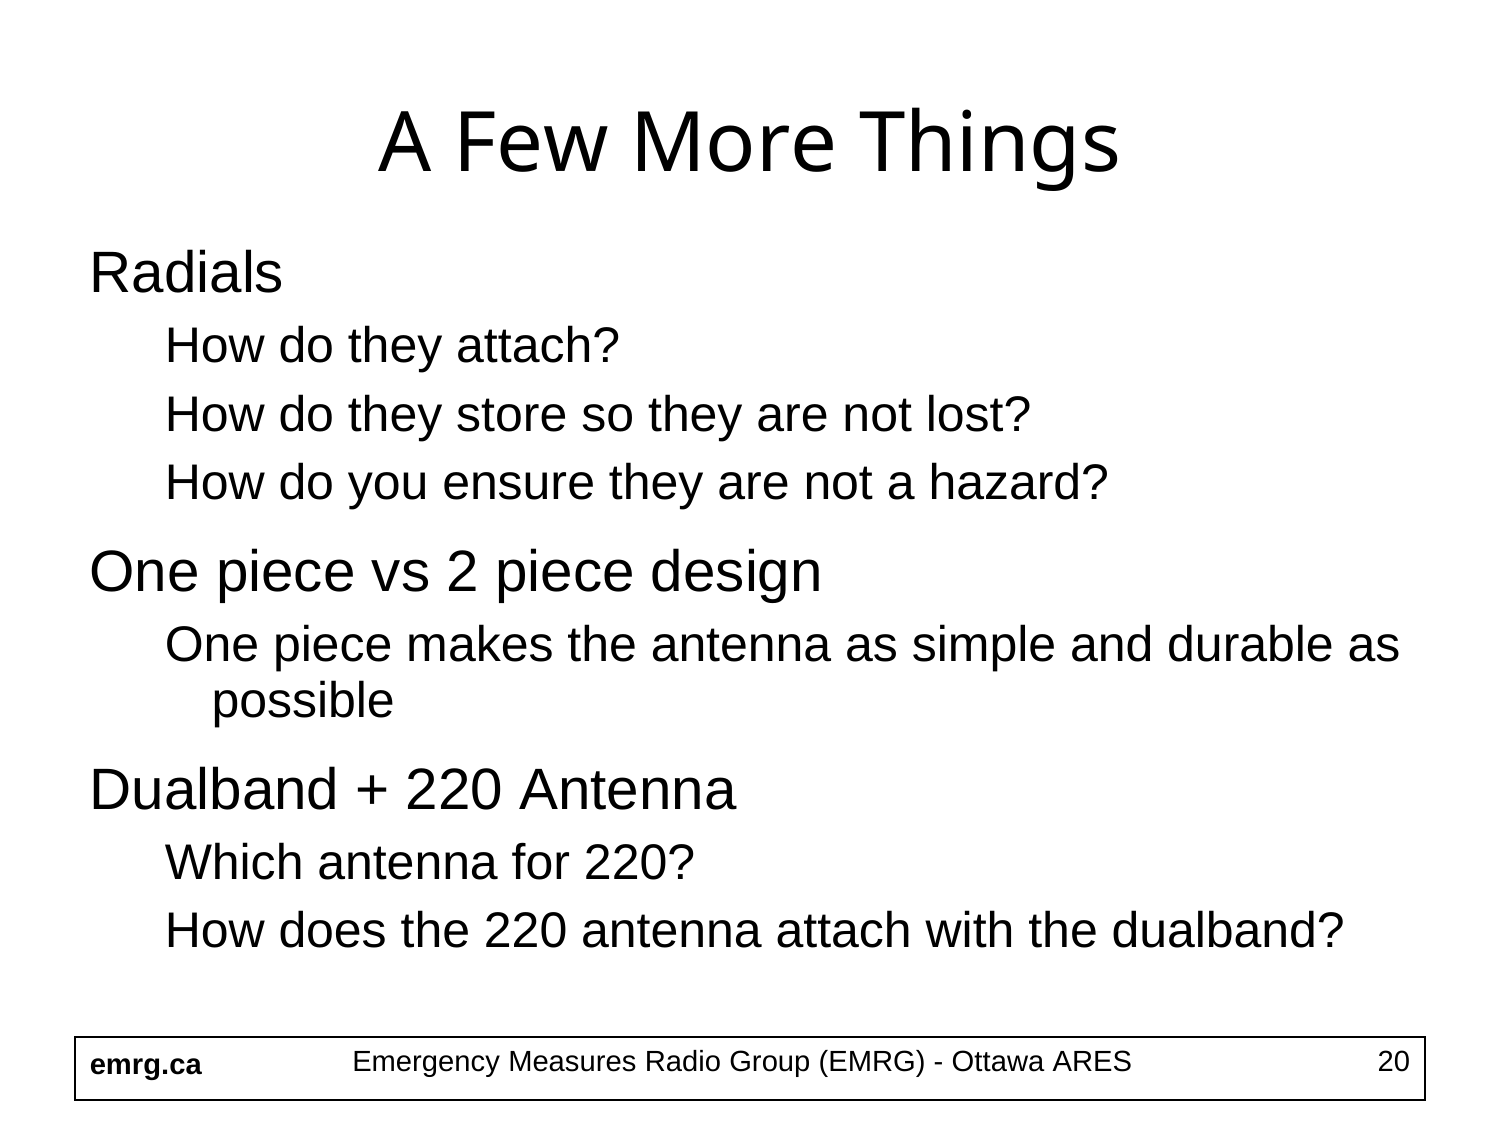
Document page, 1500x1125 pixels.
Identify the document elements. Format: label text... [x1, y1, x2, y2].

title A Few More Things [75, 45, 1426, 232]
list Radials How do they attach? How do they store so they are not lost? How do you ensure they are not a hazard? One piece vs 2 piece design One piece makes the antenna as simple and durable as possible Dualband + 220 Antenna Which antenna for 220? How does the 220 antenna attach with the dualband? [75, 232, 1426, 1011]
